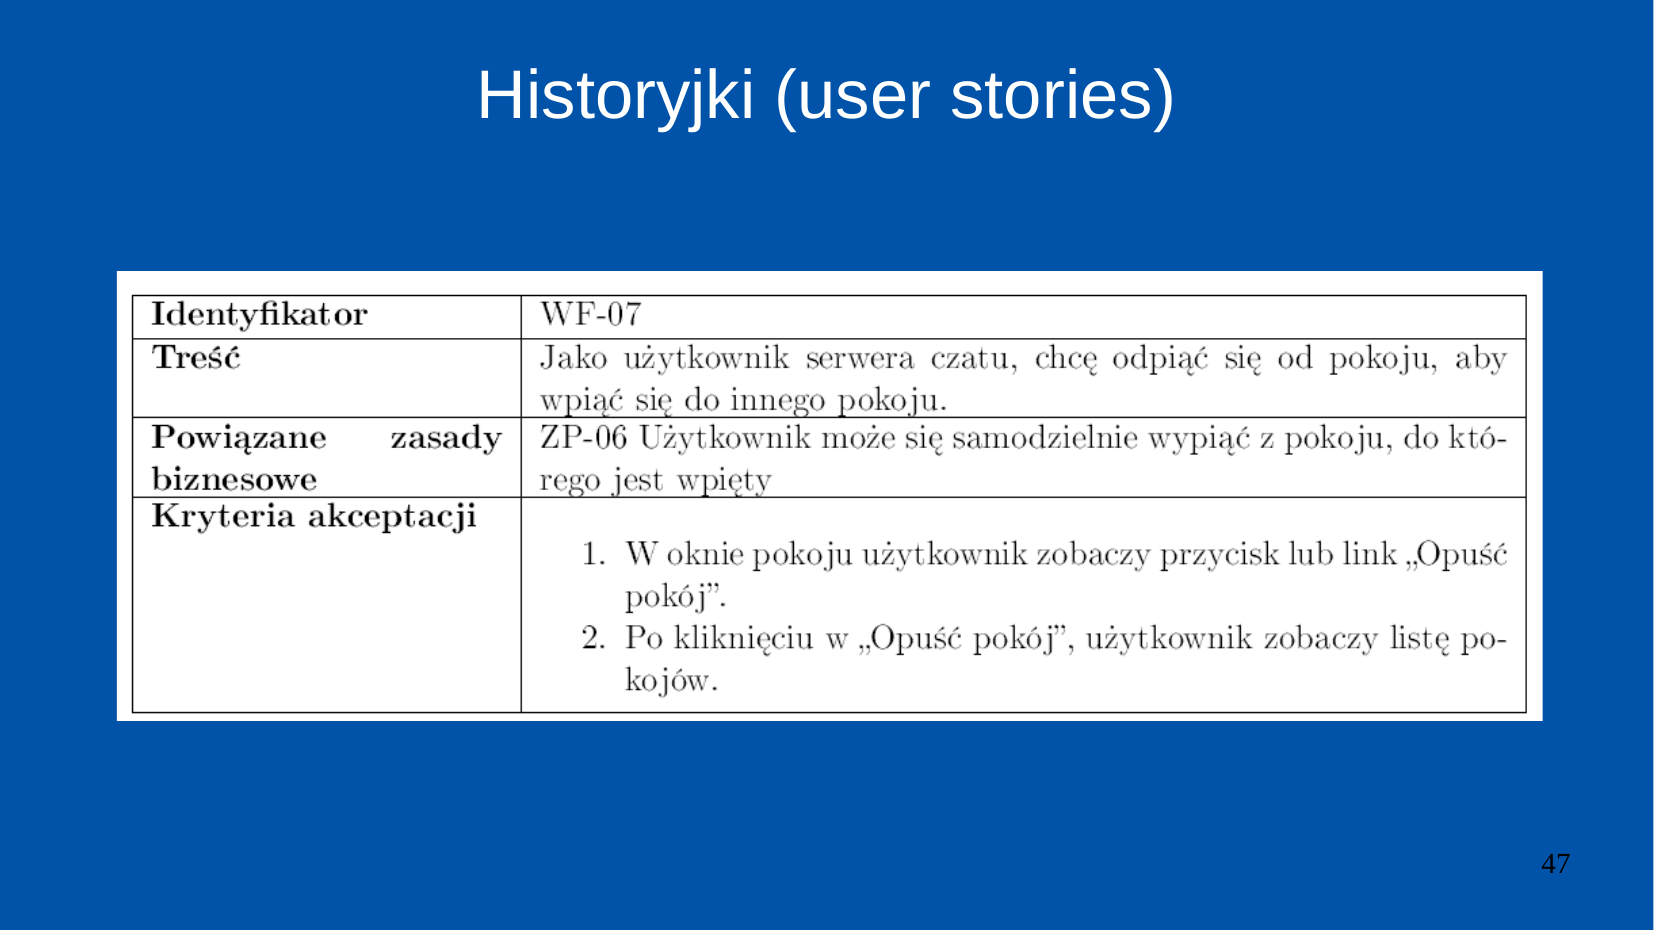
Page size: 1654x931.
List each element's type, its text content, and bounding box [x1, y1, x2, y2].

picture [116, 271, 1543, 721]
title Historyjki (user stories) [389, 17, 1264, 172]
